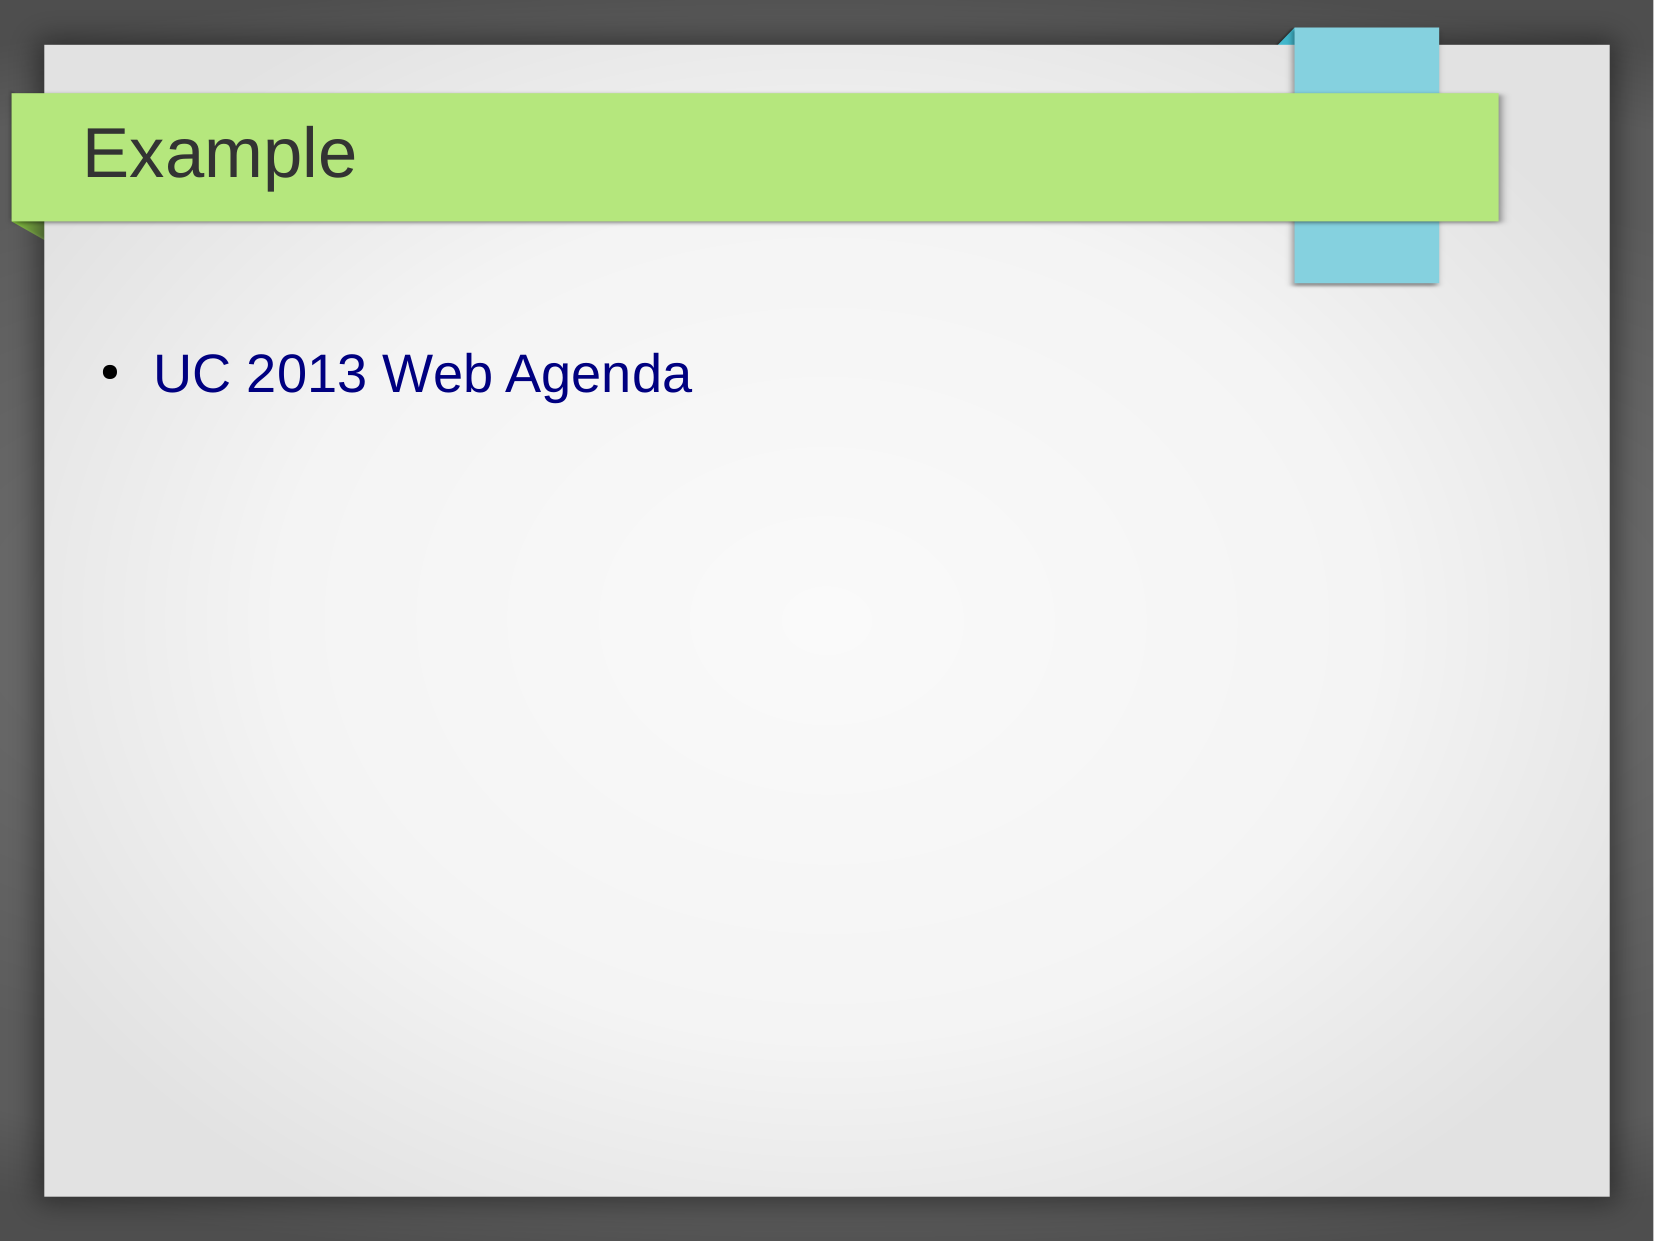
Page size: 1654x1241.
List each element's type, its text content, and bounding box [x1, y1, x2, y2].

picture [0, 0, 1654, 1241]
title Example [82, 49, 1571, 257]
list UC 2013 Web Agenda [82, 343, 1538, 1063]
